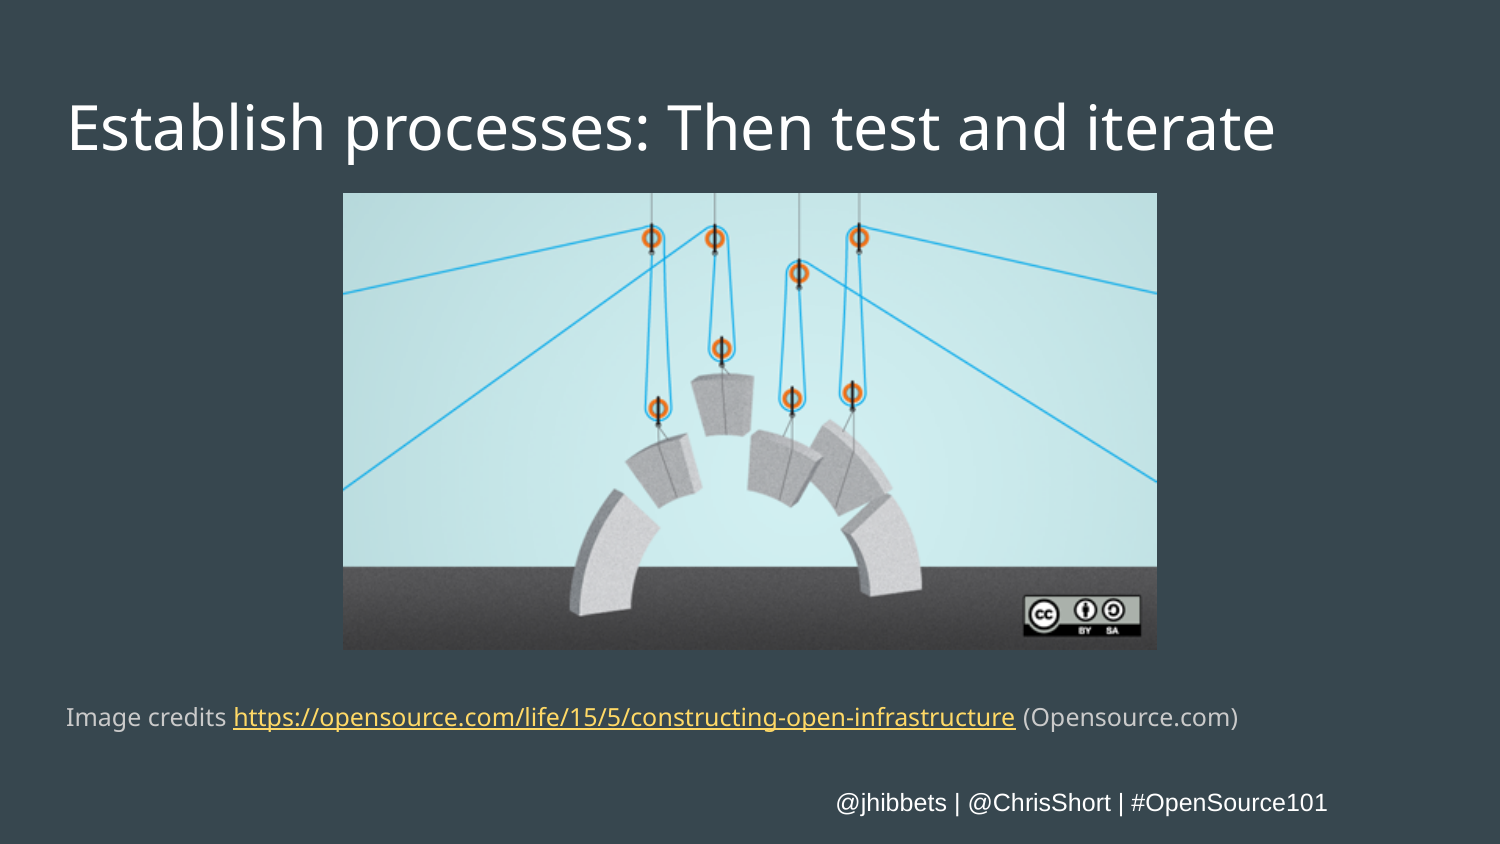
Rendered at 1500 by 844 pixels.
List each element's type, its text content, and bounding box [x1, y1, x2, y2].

list Image credits https://opensource.com/life/15/5/constructing-open-infrastructure (Opensource.com) [51, 686, 1449, 750]
picture [343, 193, 1157, 650]
title Establish processes: Then test and iterate [51, 72, 1449, 167]
